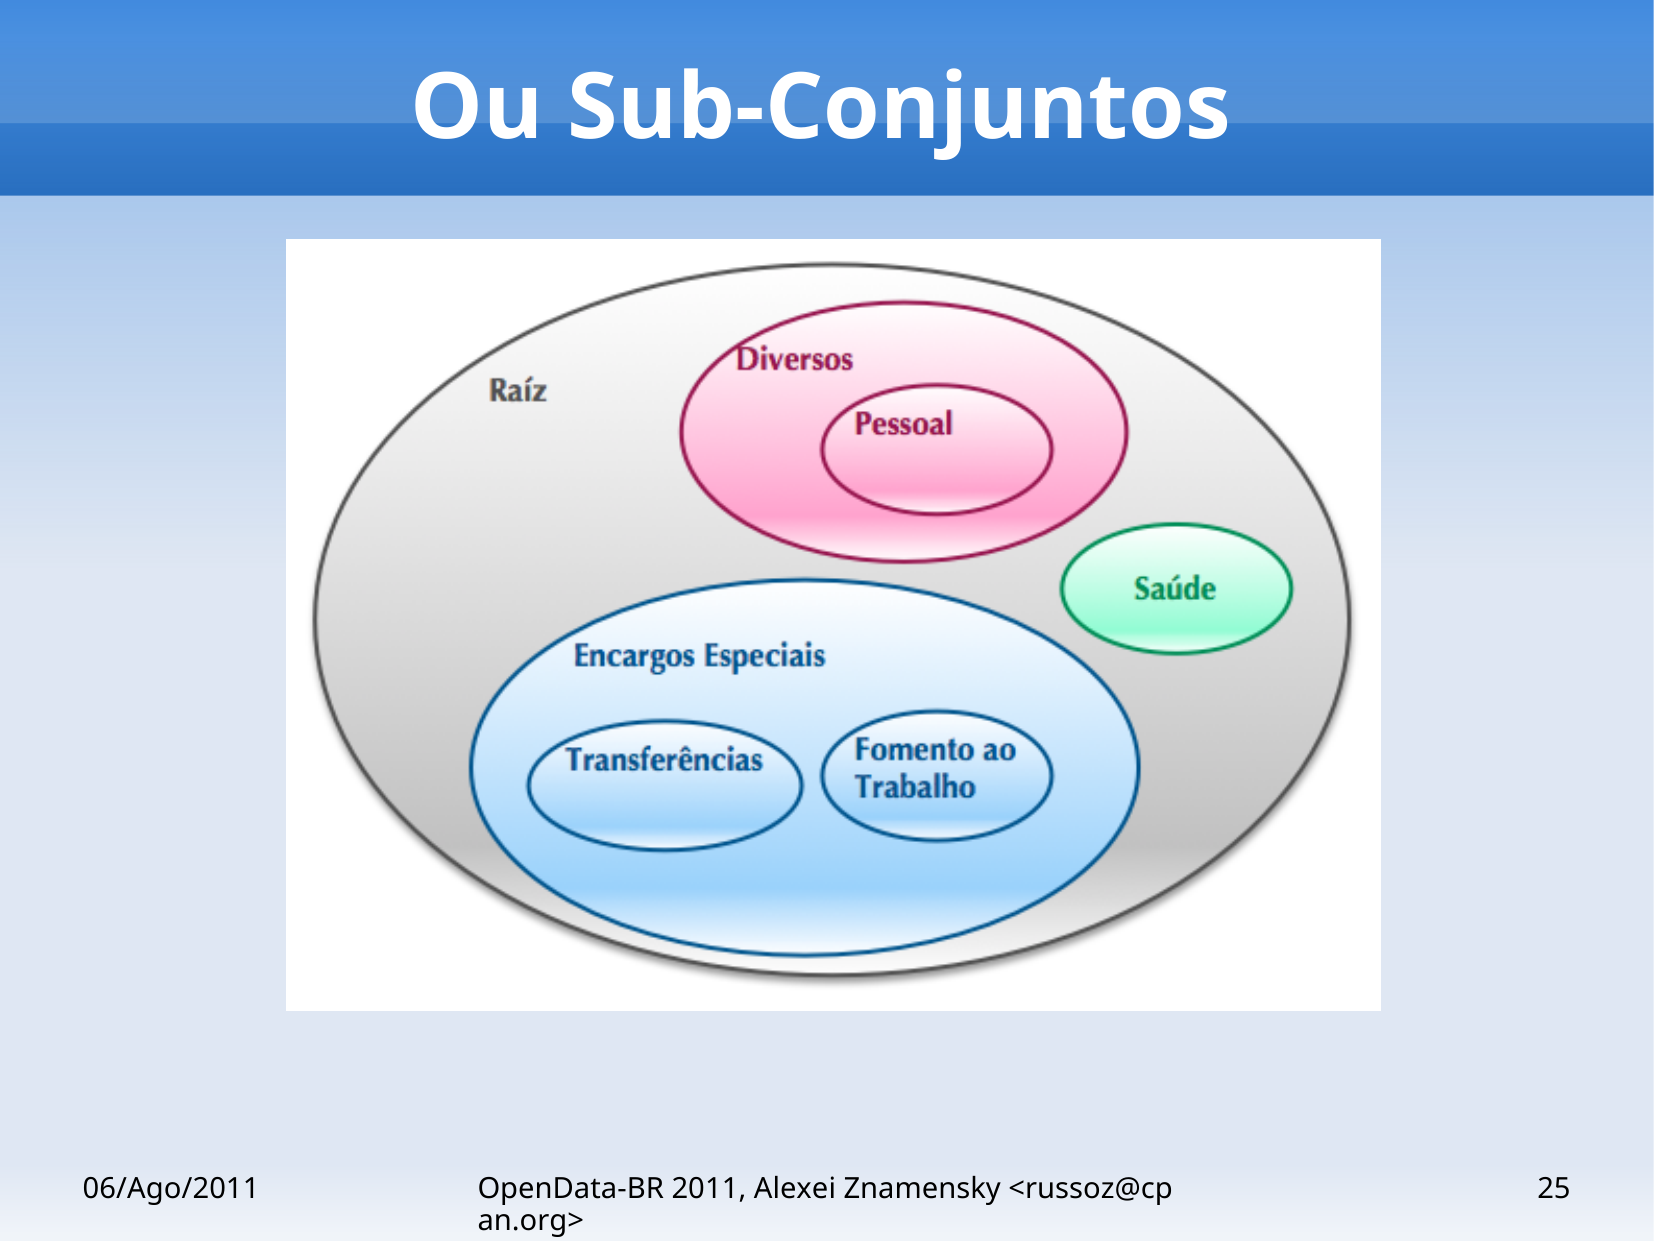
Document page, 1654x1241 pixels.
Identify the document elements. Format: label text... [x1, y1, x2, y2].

title Ou Sub-Conjuntos [76, 7, 1565, 200]
picture [0, 0, 1654, 1241]
chart [82, 290, 1571, 1109]
